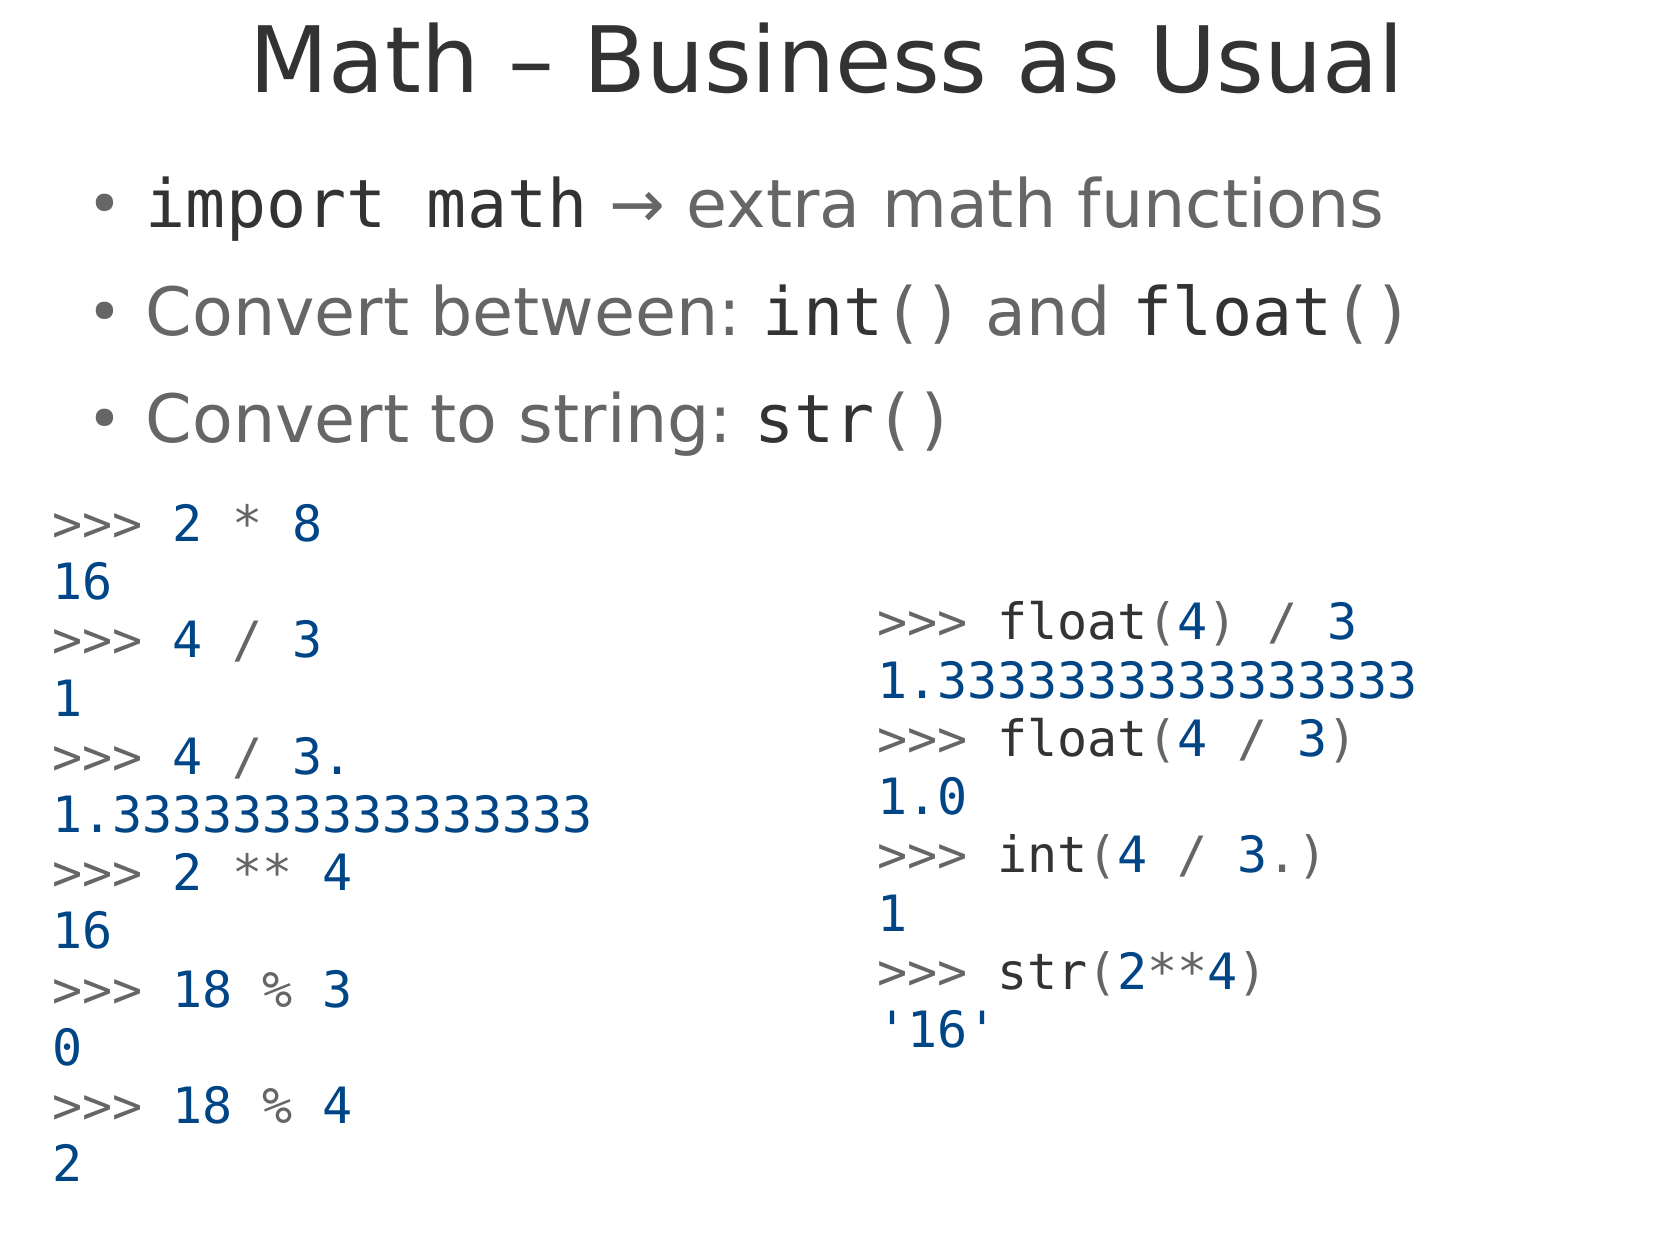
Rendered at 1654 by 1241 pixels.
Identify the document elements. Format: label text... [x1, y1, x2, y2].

title Math – Business as Usual [84, 0, 1573, 157]
list import math → extra math functions Convert between: int() and float() Convert to string: str() [75, 165, 1564, 985]
text_box >>> float(4) / 3 1.3333333333333333 >>> float(4 / 3) 1.0 >>> int(4 / 3.) 1 >>> str(2**4) '16' [862, 586, 1654, 1126]
text_box >>> 2 * 8 16 >>> 4 / 3 1 >>> 4 / 3. 1.3333333333333333 >>> 2 ** 4 16 >>> 18 % 3 0 >>> 18 % 4 2 [37, 487, 638, 1241]
